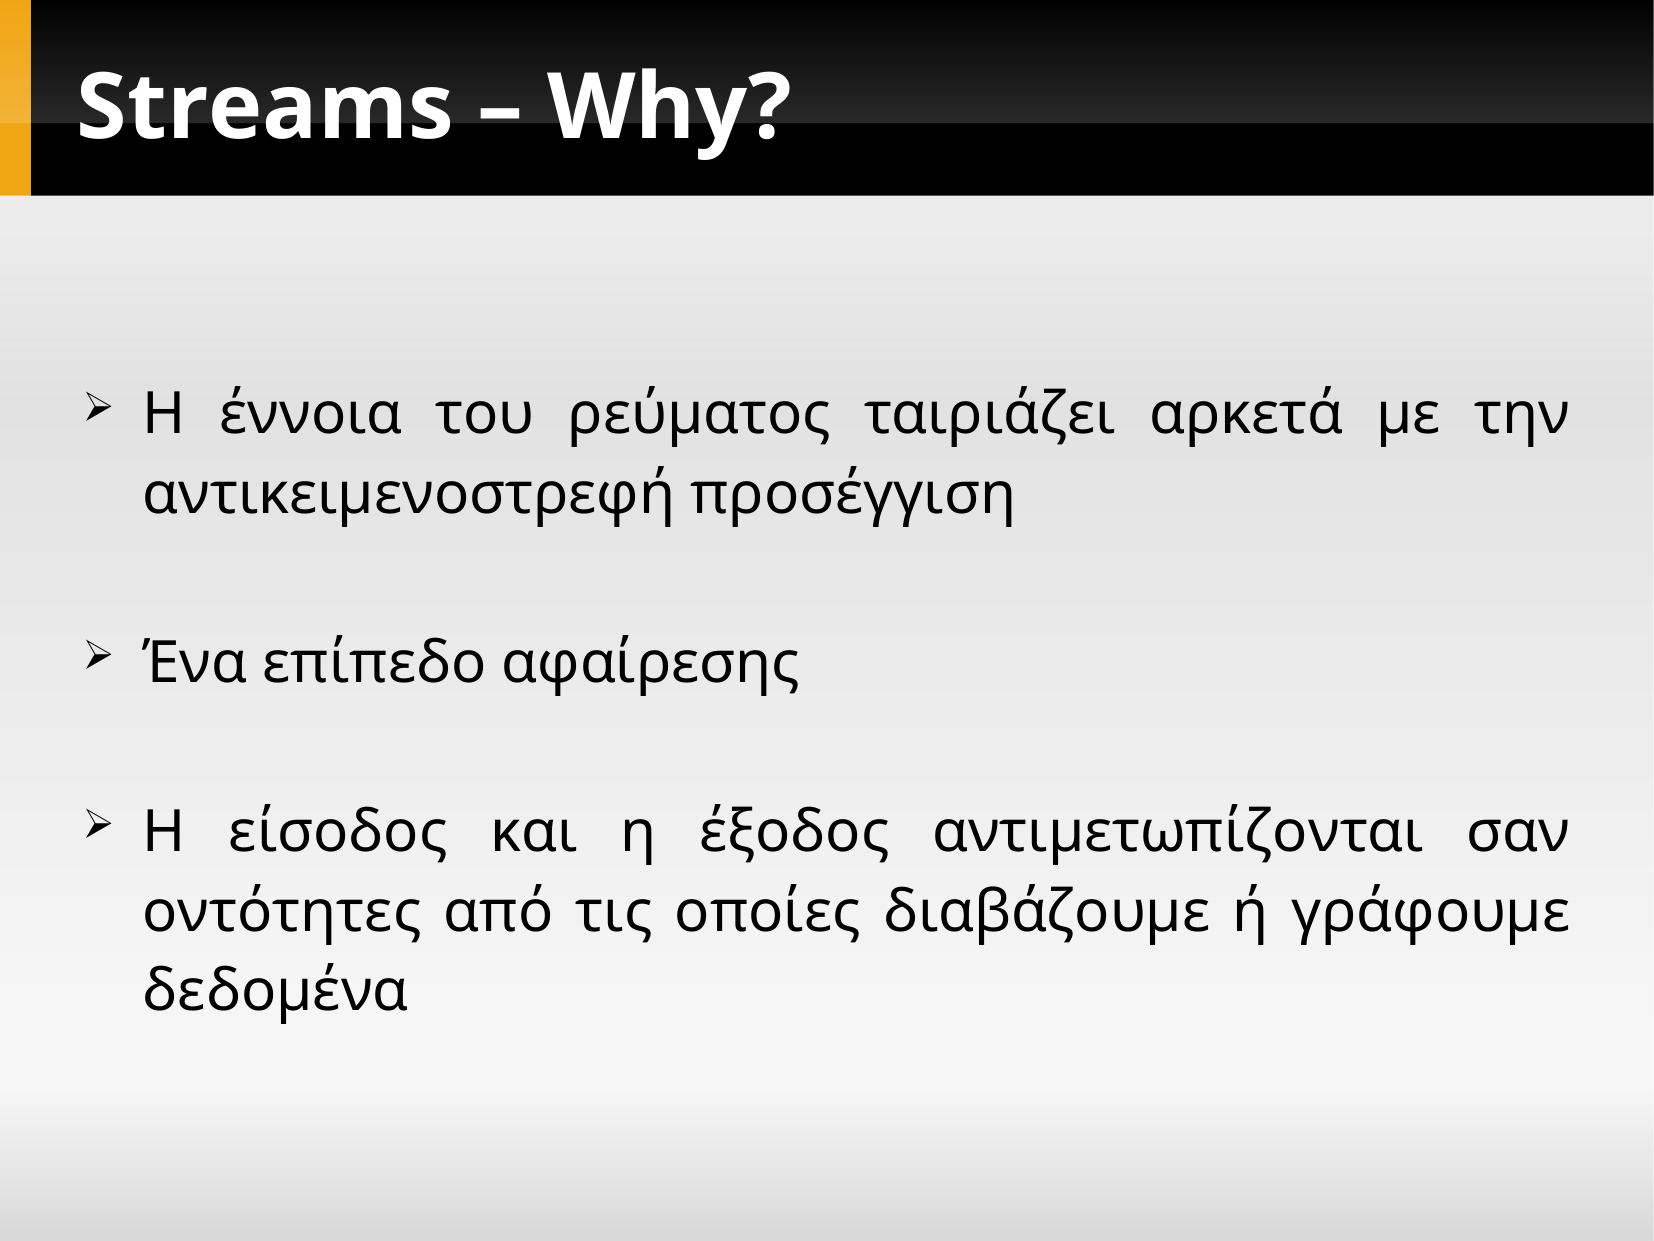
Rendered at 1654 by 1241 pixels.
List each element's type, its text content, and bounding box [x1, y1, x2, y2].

picture [0, 0, 1654, 1241]
subtitle Η έννοια του ρεύματος ταιριάζει αρκετά με την αντικειμενοστρεφή προσέγγιση Ένα επίπεδο αφαίρεσης Η είσοδος και η έξοδος αντιμετωπίζονται σαν οντότητες από τις οποίες διαβάζουμε ή γράφουμε δεδομένα [82, 297, 1571, 1102]
title Streams – Why? [76, 0, 1565, 208]
